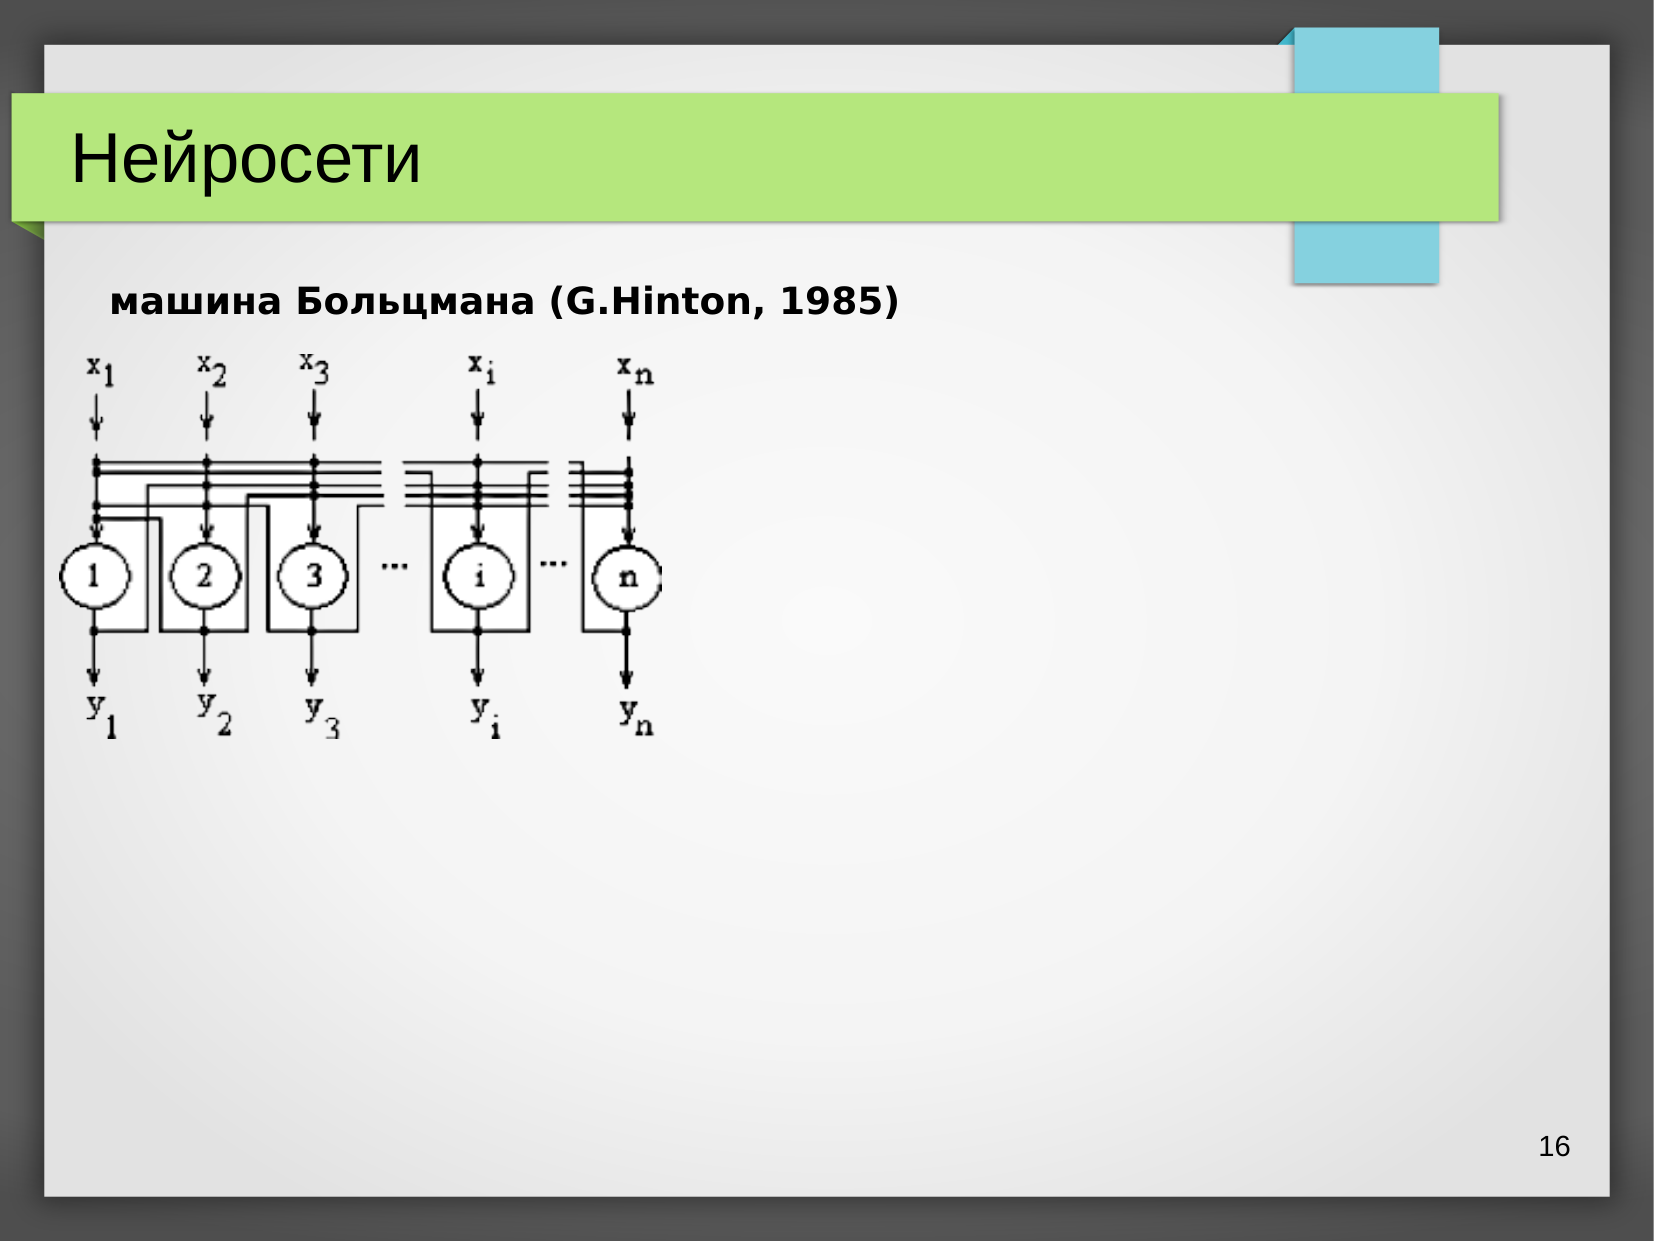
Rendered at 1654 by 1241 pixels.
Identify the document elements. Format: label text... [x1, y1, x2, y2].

text_box машина Больцмана (G.Hinton, 1985) [94, 272, 957, 375]
picture [0, 0, 1654, 1241]
title Нейросети [70, 118, 1205, 199]
